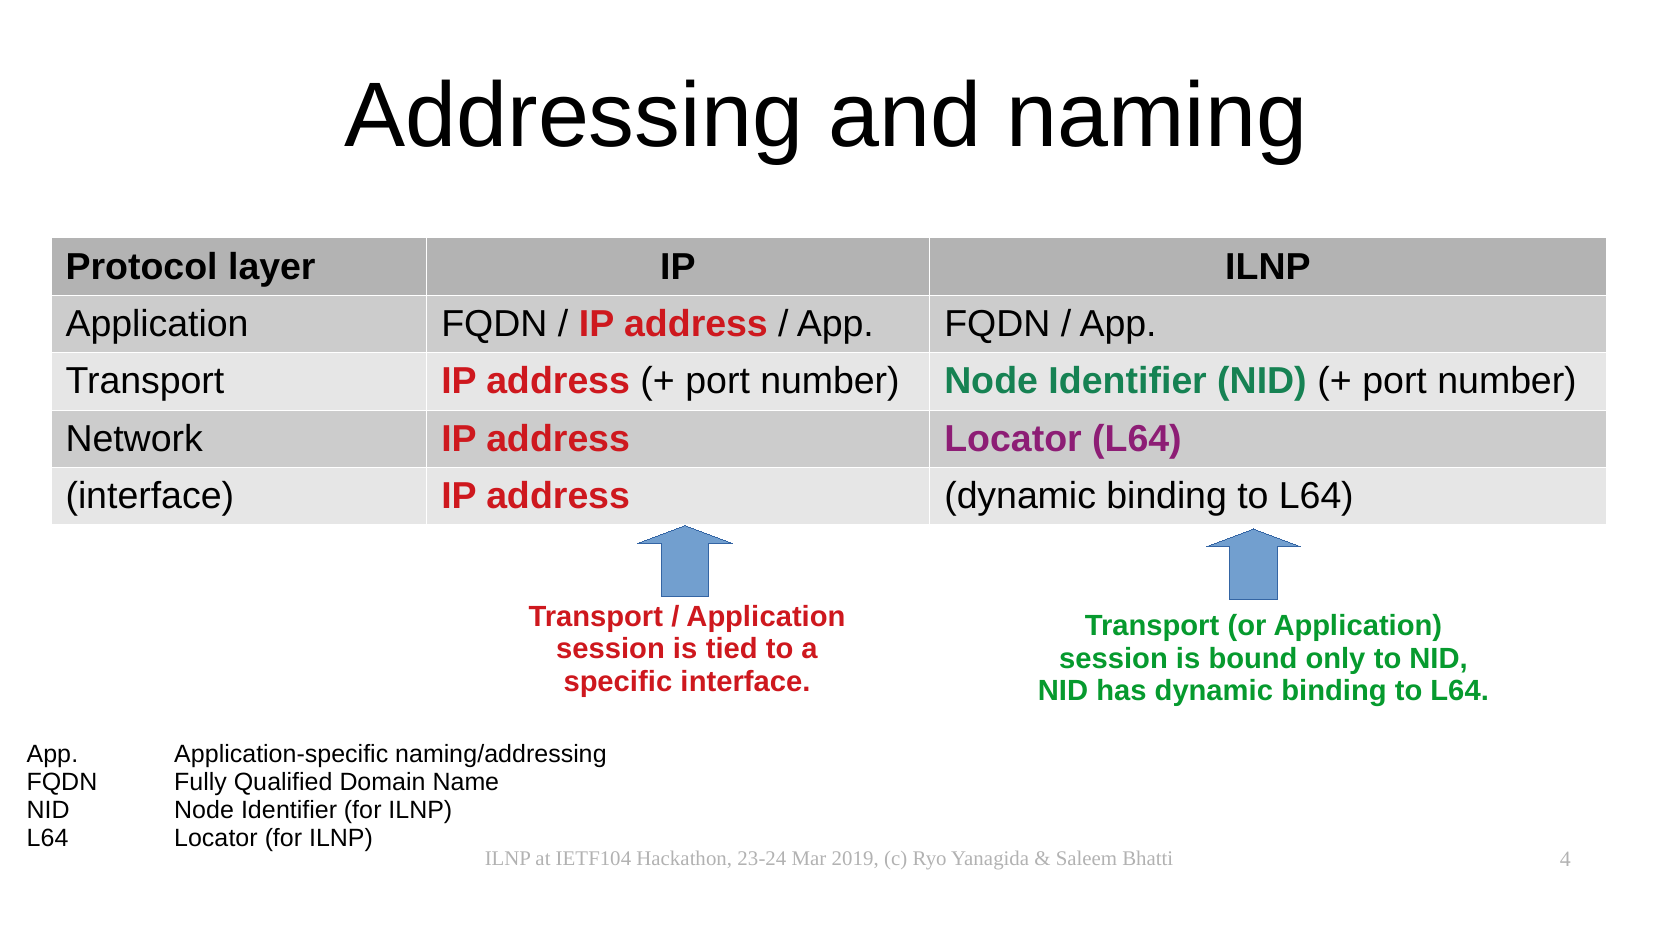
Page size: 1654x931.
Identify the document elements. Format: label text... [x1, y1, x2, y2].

text_box [1206, 528, 1301, 600]
table_cell IP address [427, 468, 929, 524]
table_cell Transport [52, 353, 426, 410]
table_header ILNP [930, 238, 1606, 295]
table_cell (dynamic binding to L64) [930, 468, 1606, 524]
table_cell (interface) [52, 468, 426, 524]
table_cell Network [52, 411, 426, 467]
text_box Transport / Application session is tied to a specific interface. [513, 592, 861, 706]
table_cell Application [52, 296, 426, 352]
text_box [637, 525, 733, 597]
table_cell Locator (L64) [930, 411, 1606, 467]
text_box Transport (or Application) session is bound only to NID, NID has dynamic binding to L64. [1023, 601, 1505, 715]
table_cell IP address (+ port number) [427, 353, 929, 410]
table_cell FQDN / IP address / App. [427, 296, 929, 352]
table_cell IP address [427, 411, 929, 467]
table_cell Node Identifier (NID) (+ port number) [930, 353, 1606, 410]
table_header Protocol layer [52, 238, 426, 295]
table_header IP [427, 238, 929, 295]
title Addressing and naming [82, 37, 1571, 193]
text_box App. Application-specific naming/addressing FQDN Fully Qualified Domain Name NID Node Identifier (for ILNP) L64 Locator (for ILNP) [11, 732, 623, 860]
table_cell FQDN / App. [930, 296, 1606, 352]
